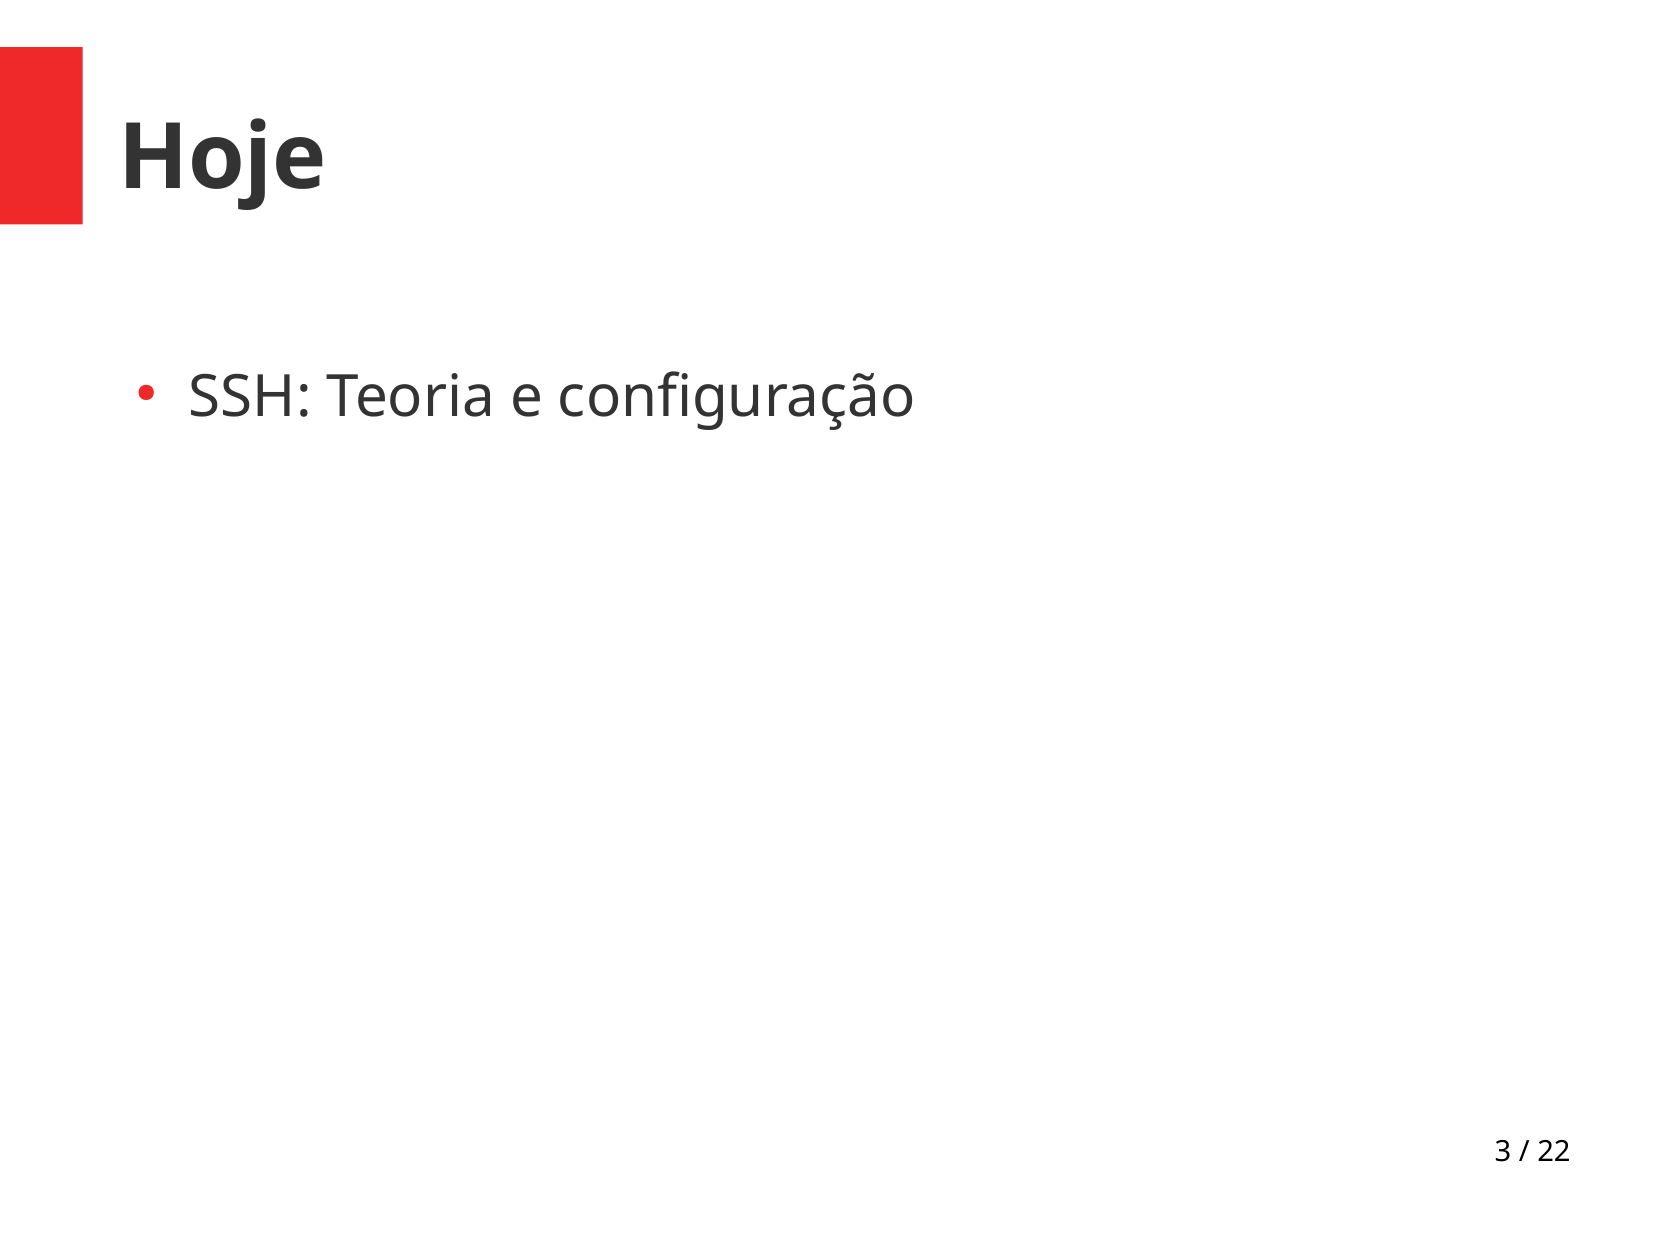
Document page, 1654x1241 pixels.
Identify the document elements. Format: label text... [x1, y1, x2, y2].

title Hoje [118, 49, 1571, 257]
list SSH: Teoria e configuração [118, 354, 1536, 1074]
